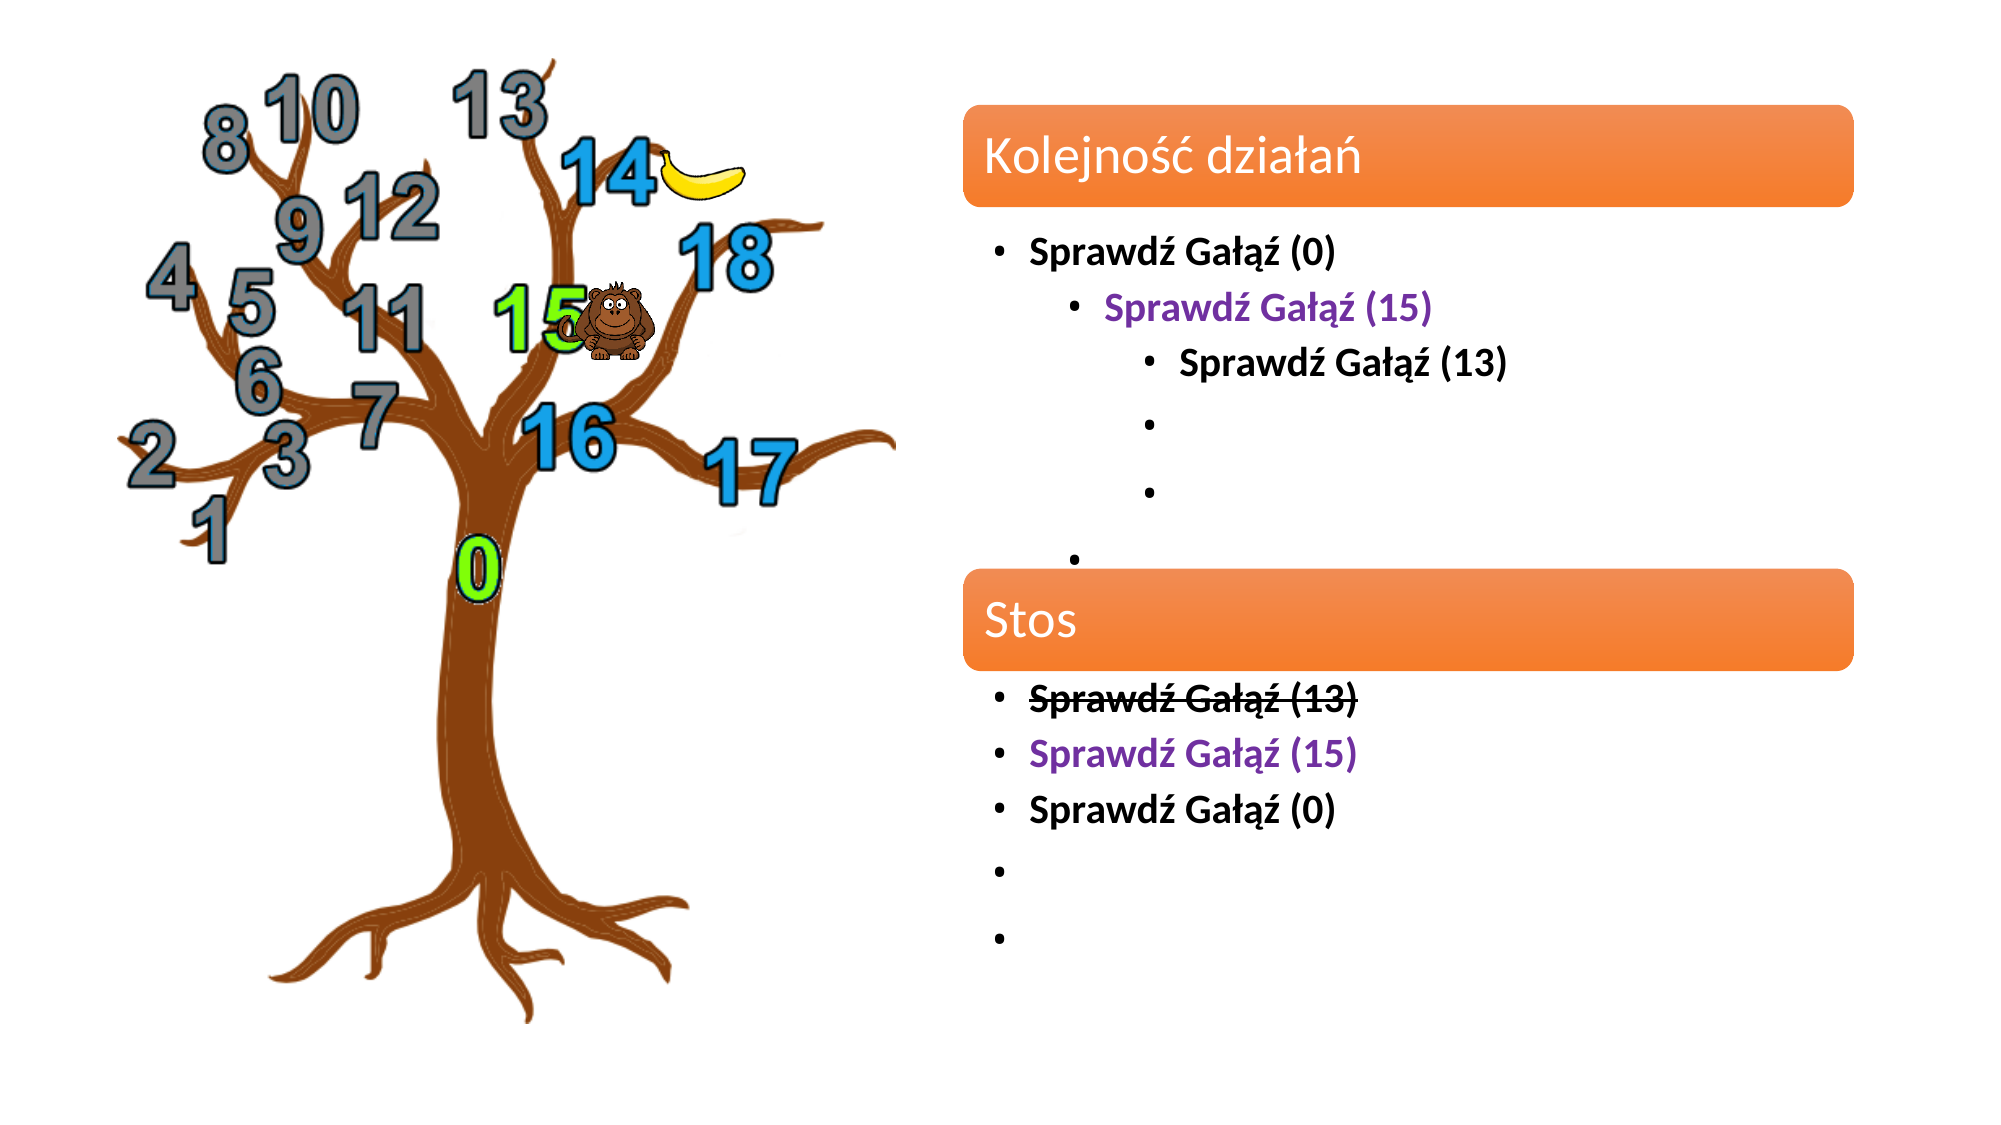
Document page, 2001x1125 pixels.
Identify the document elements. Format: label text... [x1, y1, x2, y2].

text_box Stos [963, 568, 1854, 671]
text_box Sprawdź Gałąź (13) Sprawdź Gałąź (15) Sprawdź Gałąź (0) [963, 671, 1854, 954]
picture [117, 58, 896, 1024]
text_box Sprawdź Gałąź (0) Sprawdź Gałąź (15) Sprawdź Gałąź (13) [963, 224, 1854, 569]
text_box Kolejność działań [963, 104, 1854, 208]
